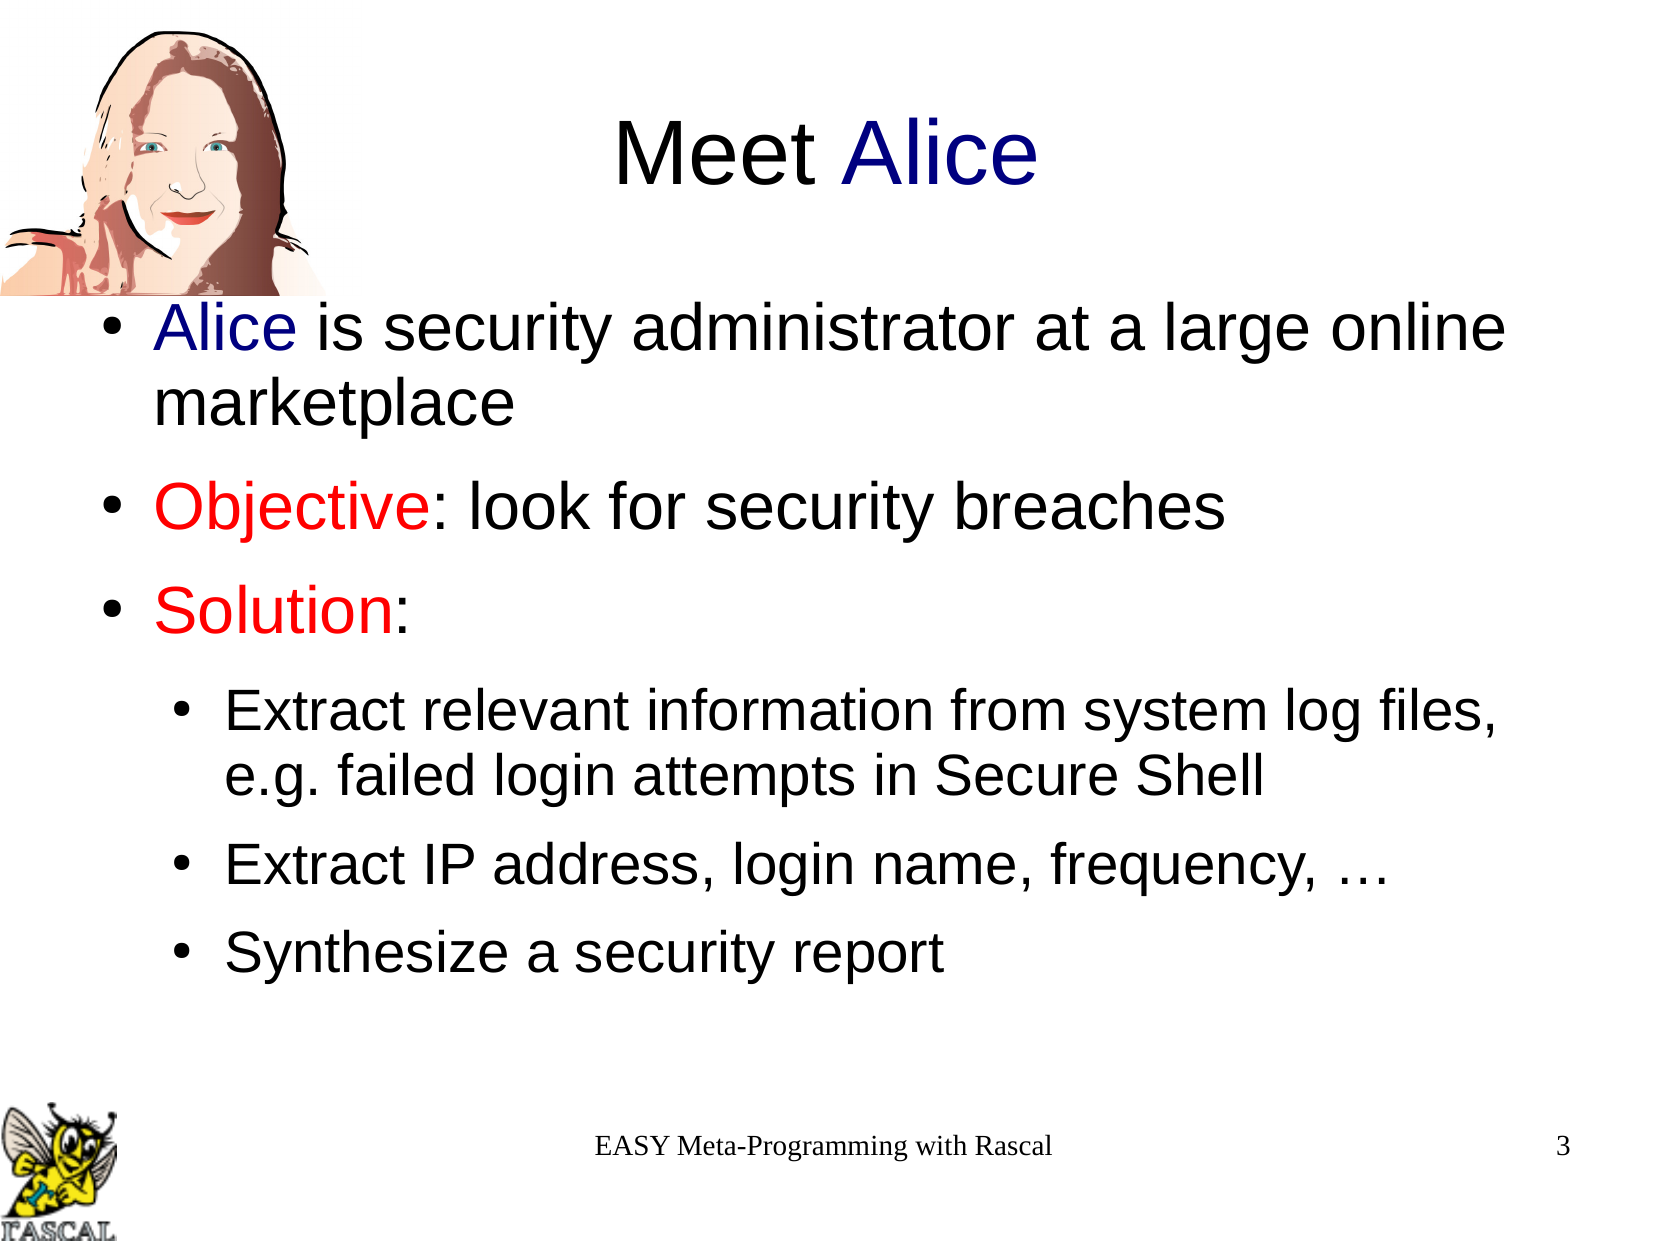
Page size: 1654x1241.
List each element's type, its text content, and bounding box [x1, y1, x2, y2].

title Meet Alice [362, 49, 1571, 257]
picture [0, 1102, 117, 1241]
list Alice is security administrator at a large online marketplace Objective: look for security breaches Solution: Extract relevant information from system log files, e.g. failed login attempts in Secure Shell Extract IP address, login name, frequency, … Synthesize a security report [82, 290, 1571, 1109]
picture [0, 0, 362, 296]
